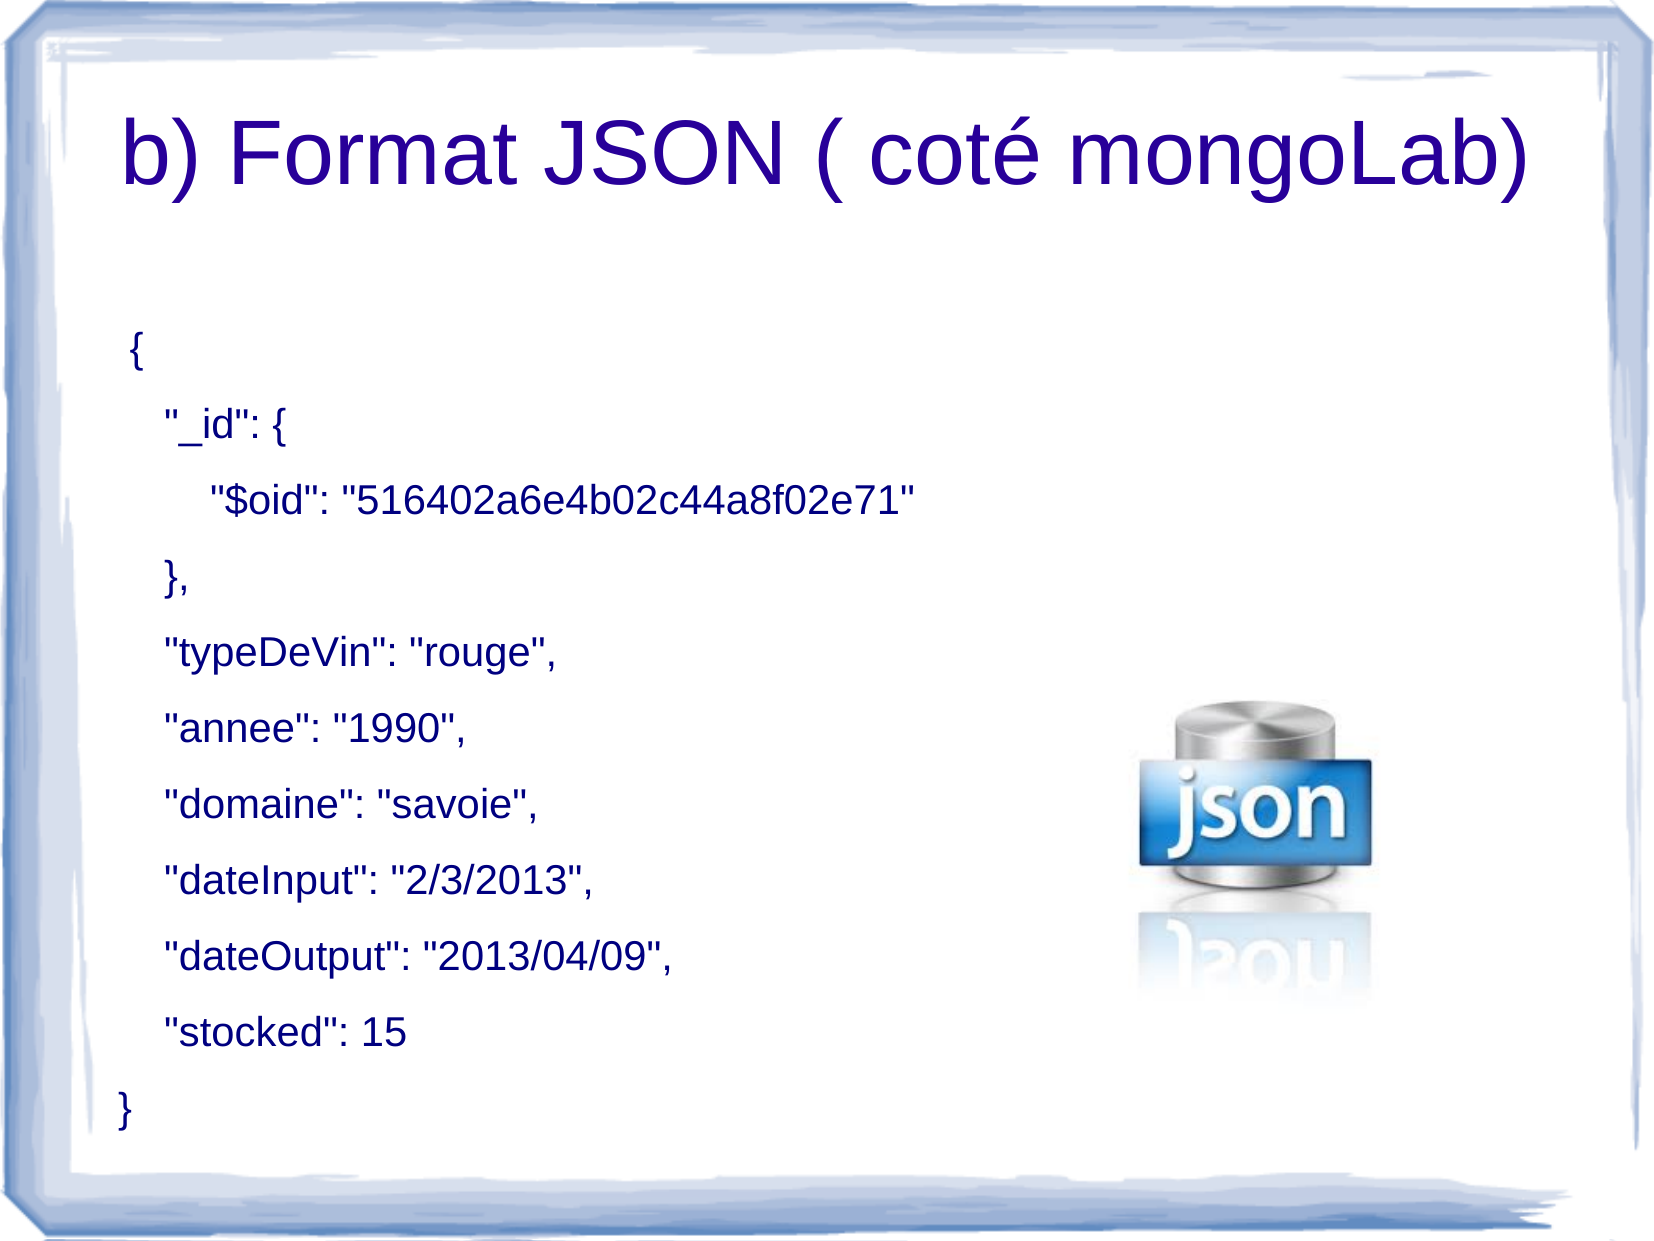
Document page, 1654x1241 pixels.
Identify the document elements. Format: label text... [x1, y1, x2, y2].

list { "_id": { "$oid": "516402a6e4b02c44a8f02e71" }, "typeDeVin": "rouge", "annee": "1990", "domaine": "savoie", "dateInput": "2/3/2013", "dateOutput": "2013/04/09", "stocked": 15 } [118, 324, 1571, 1132]
title b) Format JSON ( coté mongoLab) [82, 49, 1571, 257]
picture [0, 0, 1654, 1241]
